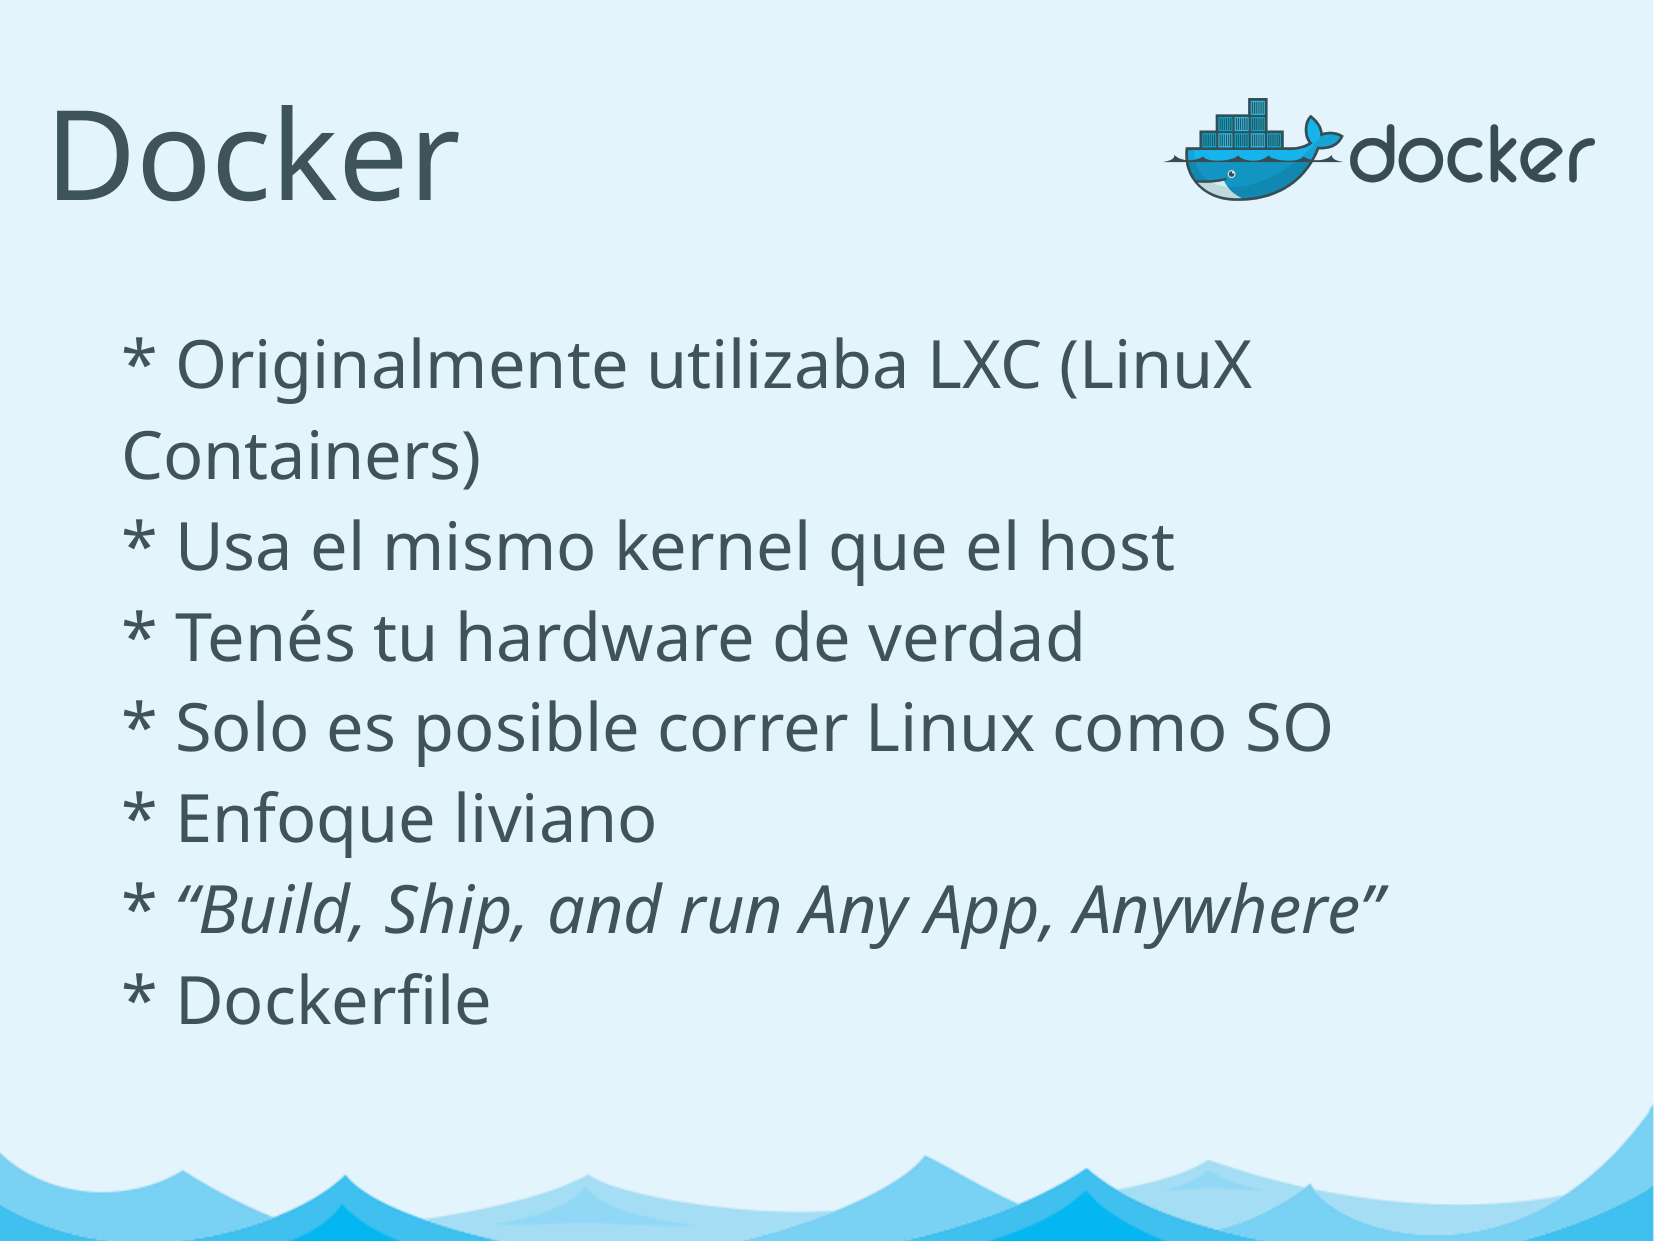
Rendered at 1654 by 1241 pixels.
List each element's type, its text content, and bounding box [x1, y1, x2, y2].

text_box * Originalmente utilizaba LXC (LinuX Containers) * Usa el mismo kernel que el host * Tenés tu hardware de verdad * Solo es posible correr Linux como SO * Enfoque liviano * “Build, Ship, and run Any App, Anywhere” * Dockerfile [106, 310, 1619, 1102]
text_box Docker [30, 59, 425, 252]
picture [1163, 98, 1595, 201]
picture [0, 1101, 1654, 1241]
